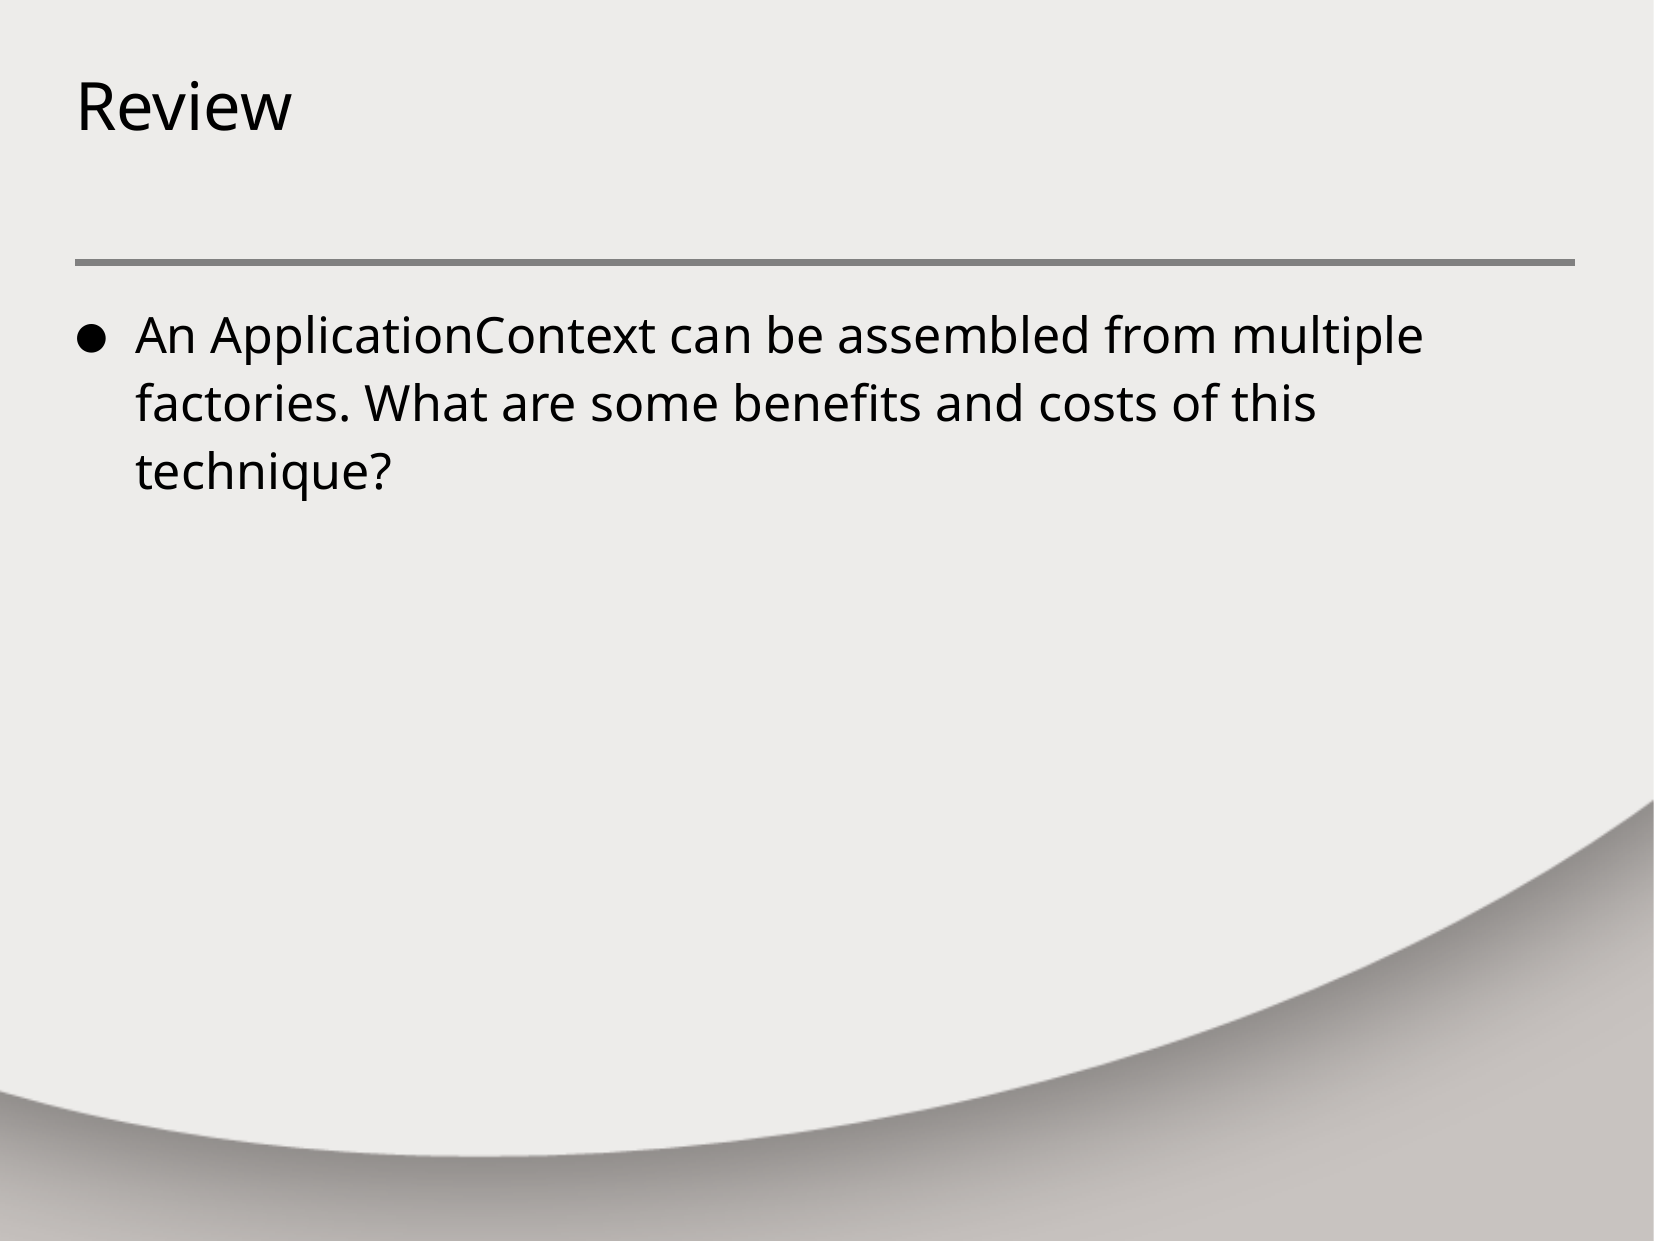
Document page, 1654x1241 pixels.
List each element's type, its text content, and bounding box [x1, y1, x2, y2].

list An ApplicationContext can be assembled from multiple factories. What are some benefits and costs of this technique? [75, 300, 1576, 1163]
picture [0, 0, 1654, 1241]
title Review [75, 75, 1576, 226]
